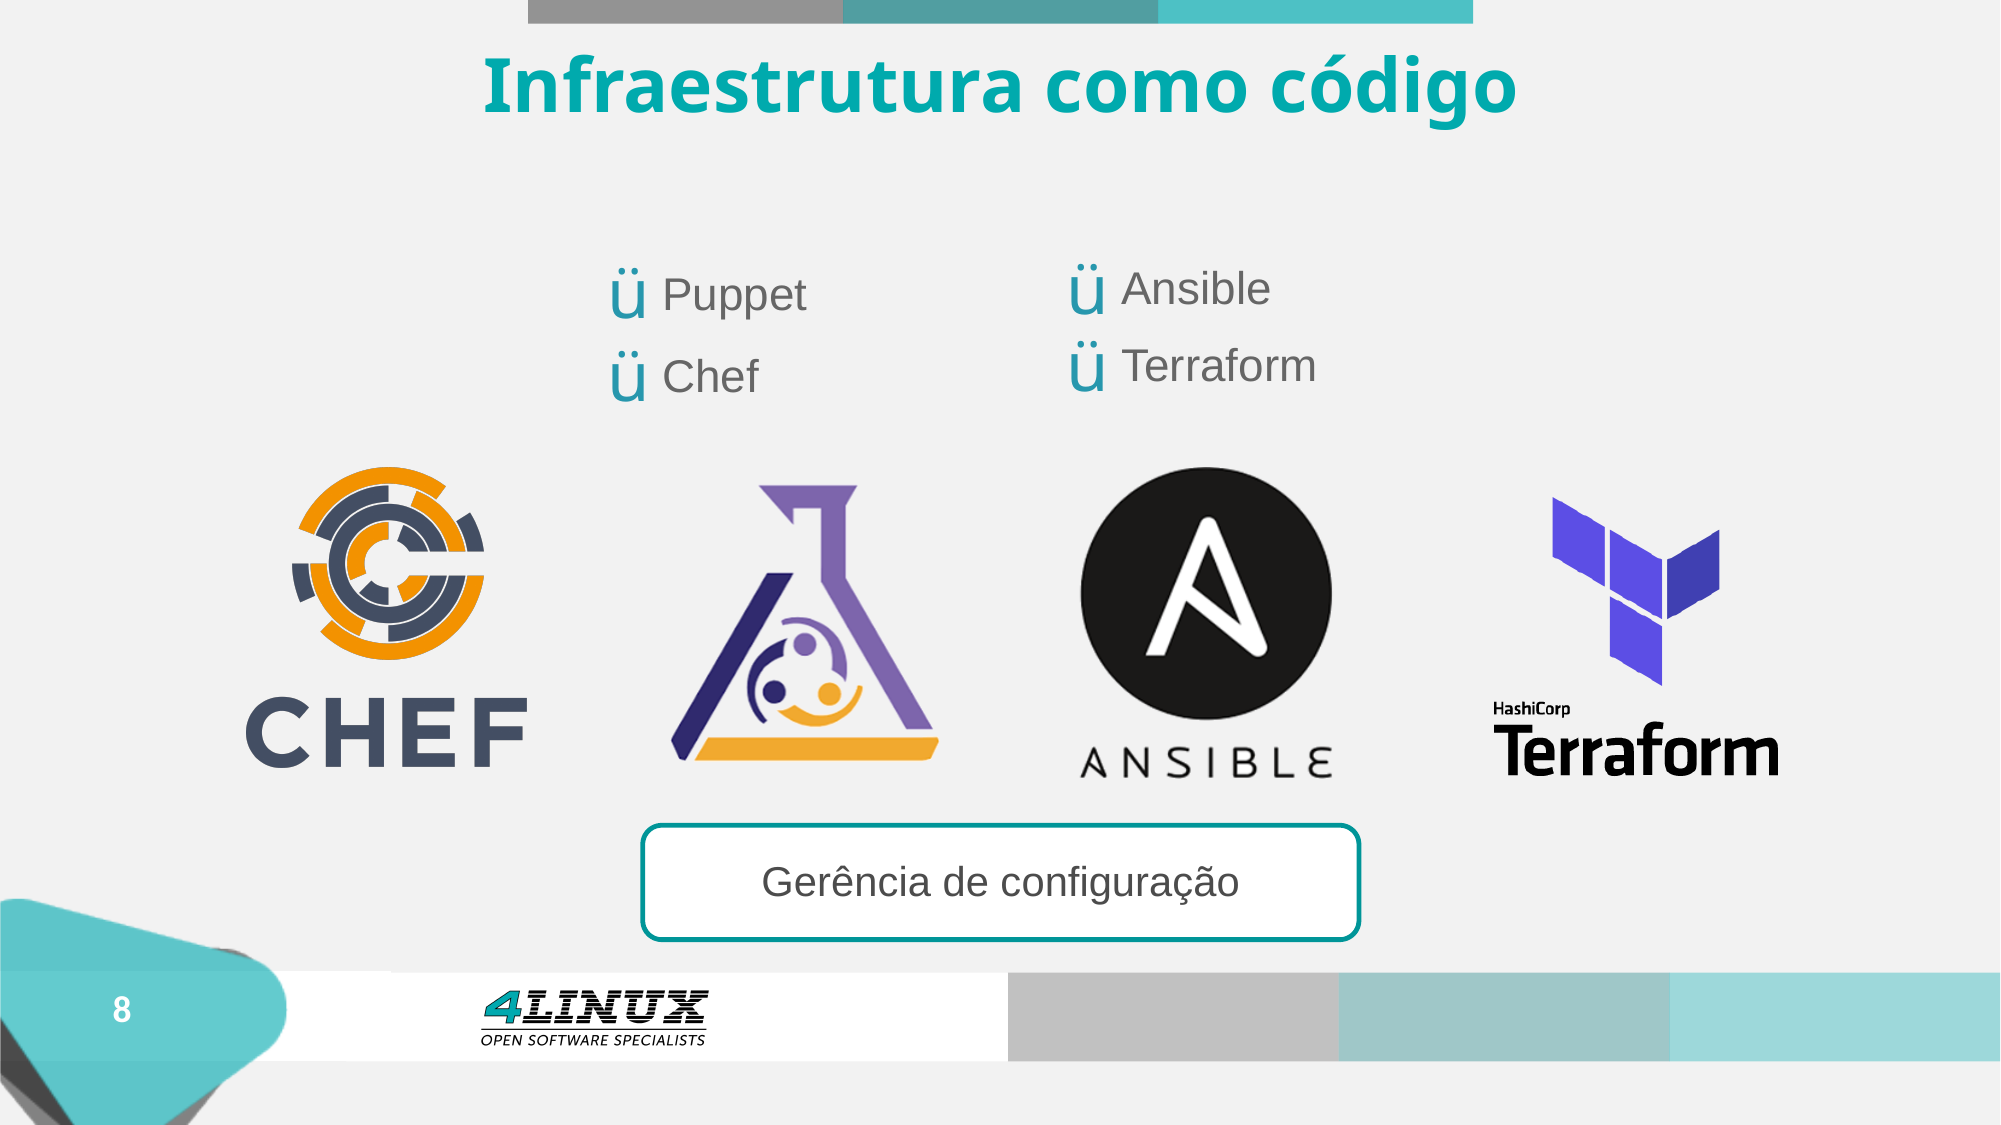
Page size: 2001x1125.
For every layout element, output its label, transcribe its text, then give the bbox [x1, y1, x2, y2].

title Infraestrutura como código [139, 40, 1865, 146]
picture [246, 467, 527, 768]
list Puppet Chef [592, 229, 942, 410]
text_box Ansible Terraform [1051, 229, 1401, 399]
text_box Gerência de configuração [642, 825, 1359, 940]
picture [444, 961, 745, 1075]
picture [1051, 467, 1361, 779]
picture [660, 478, 950, 769]
picture [1473, 473, 1801, 800]
